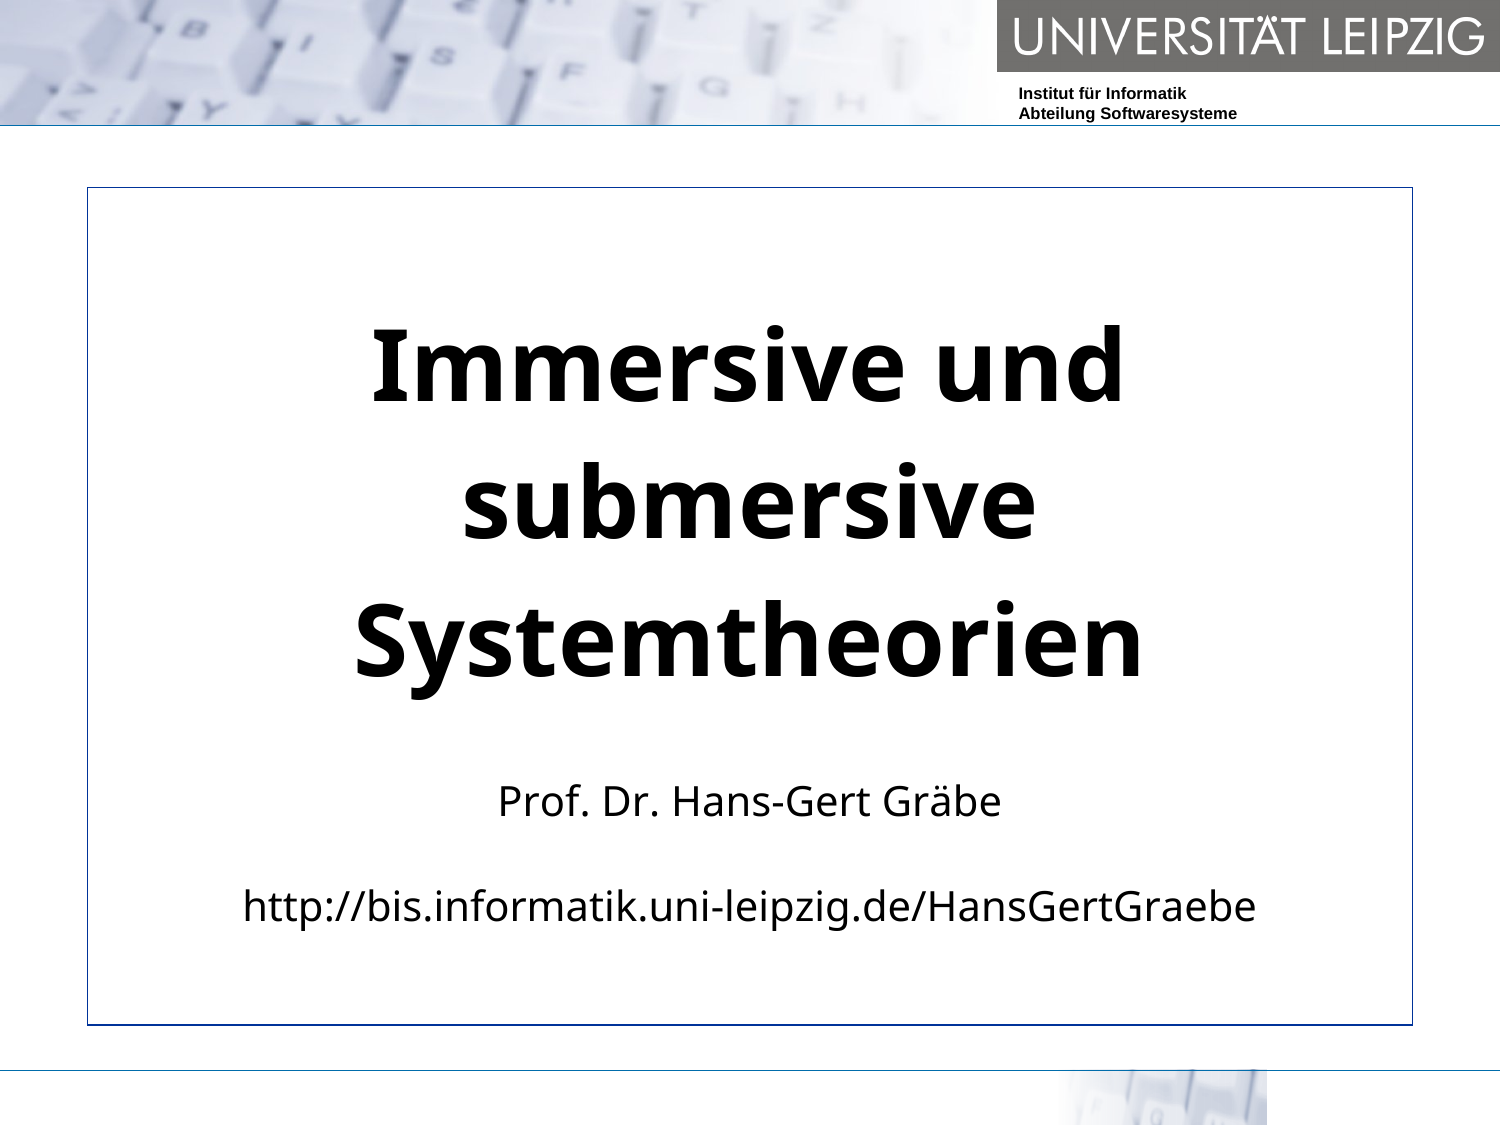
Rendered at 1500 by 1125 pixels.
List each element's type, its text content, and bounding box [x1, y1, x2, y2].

text_box Immersive und submersive Systemtheorien Prof. Dr. Hans-Gert Gräbe http://bis.informatik.uni-leipzig.de/HansGertGraebe [87, 187, 1413, 1026]
picture [0, 0, 1500, 125]
picture [1057, 1071, 1267, 1125]
